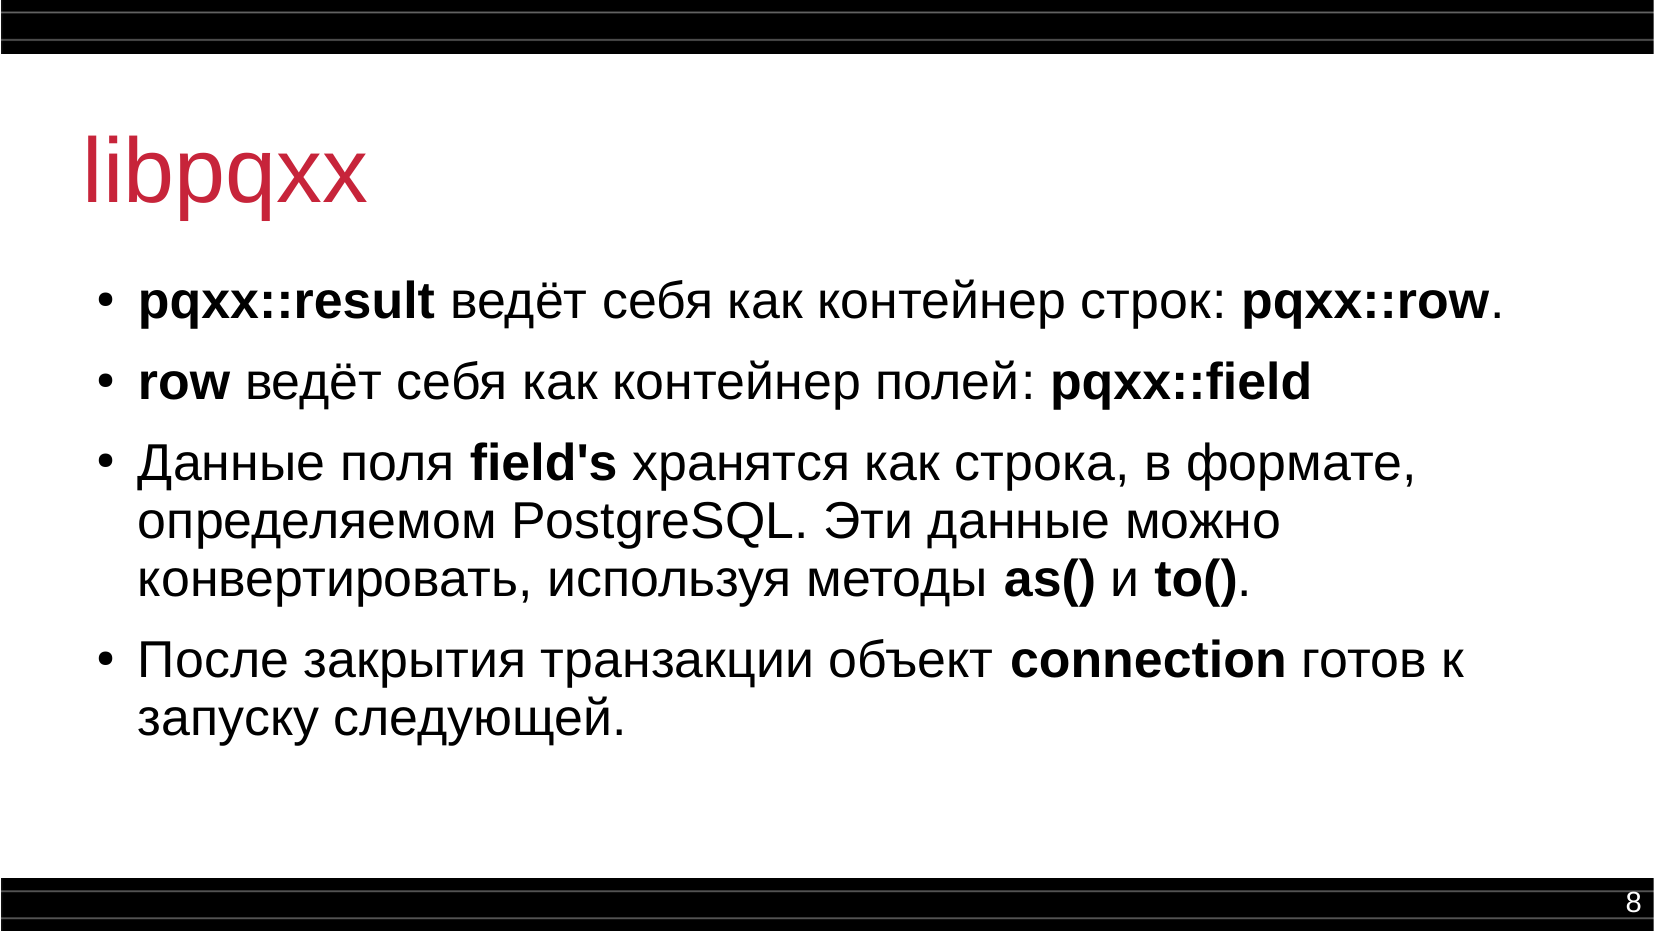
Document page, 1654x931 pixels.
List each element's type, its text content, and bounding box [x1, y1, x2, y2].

picture [1, 0, 1654, 54]
list pqxx::result ведёт себя как контейнер строк: pqxx::row. row ведёт себя как контейнер полей: pqxx::field Данные поля field's хранятся как строка, в формате, определяемом PostgreSQL. Эти данные можно конвертировать, используя методы as() и to(). После закрытия транзакции объект connection готов к запуску следующей. [82, 271, 1571, 758]
picture [1, 878, 1654, 931]
title libpqxx [82, 92, 1571, 249]
